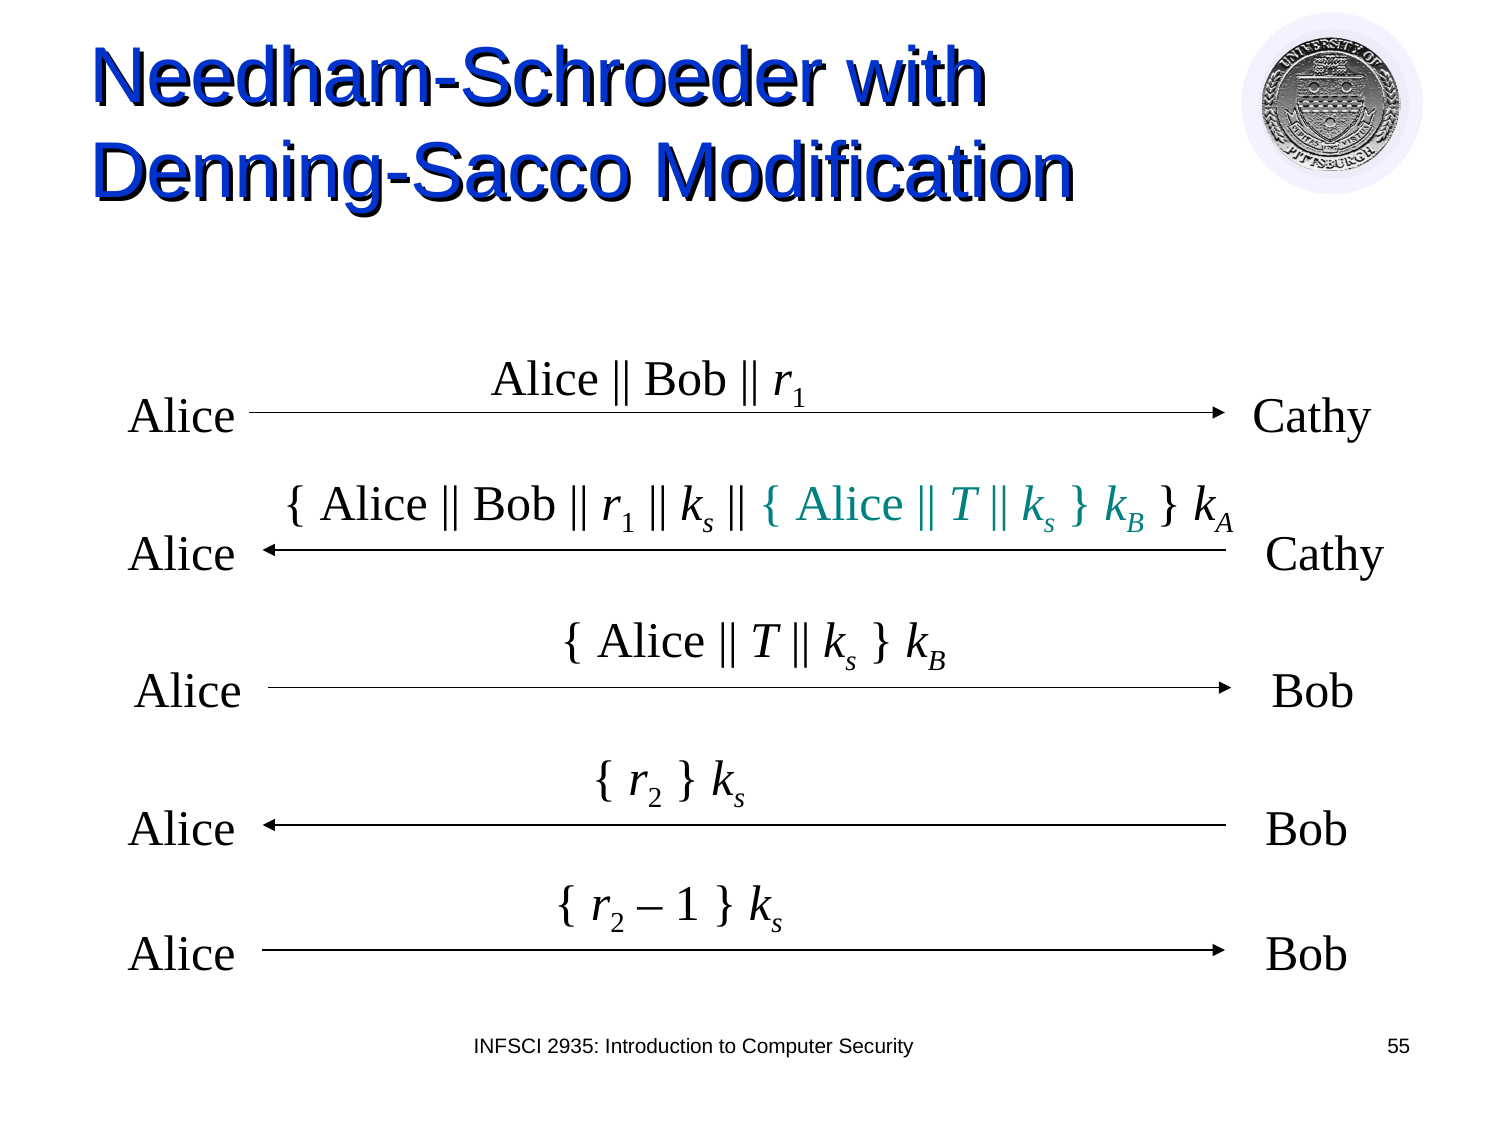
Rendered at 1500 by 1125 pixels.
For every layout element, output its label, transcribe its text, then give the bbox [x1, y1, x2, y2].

text_box Alice [118, 649, 257, 726]
text_box { r2 } ks [577, 737, 760, 822]
text_box Alice [112, 787, 251, 863]
title Needham-Schroeder with Denning-Sacco Modification [75, 24, 1426, 213]
text_box { r2 – 1 } ks [539, 862, 798, 947]
text_box { Alice || Bob || r1 || ks || { Alice || T || ks } kB } kA [268, 462, 1249, 547]
text_box Cathy [1237, 374, 1387, 451]
text_box Bob [1250, 787, 1364, 863]
text_box Bob [1256, 649, 1370, 726]
text_box Cathy [1250, 512, 1400, 588]
text_box Bob [1250, 912, 1364, 988]
text_box Alice [112, 512, 251, 588]
text_box Alice [112, 912, 251, 988]
text_box Alice [112, 374, 251, 451]
text_box { Alice || T || ks } kB [545, 599, 961, 684]
text_box Alice || Bob || r1 [475, 337, 822, 422]
